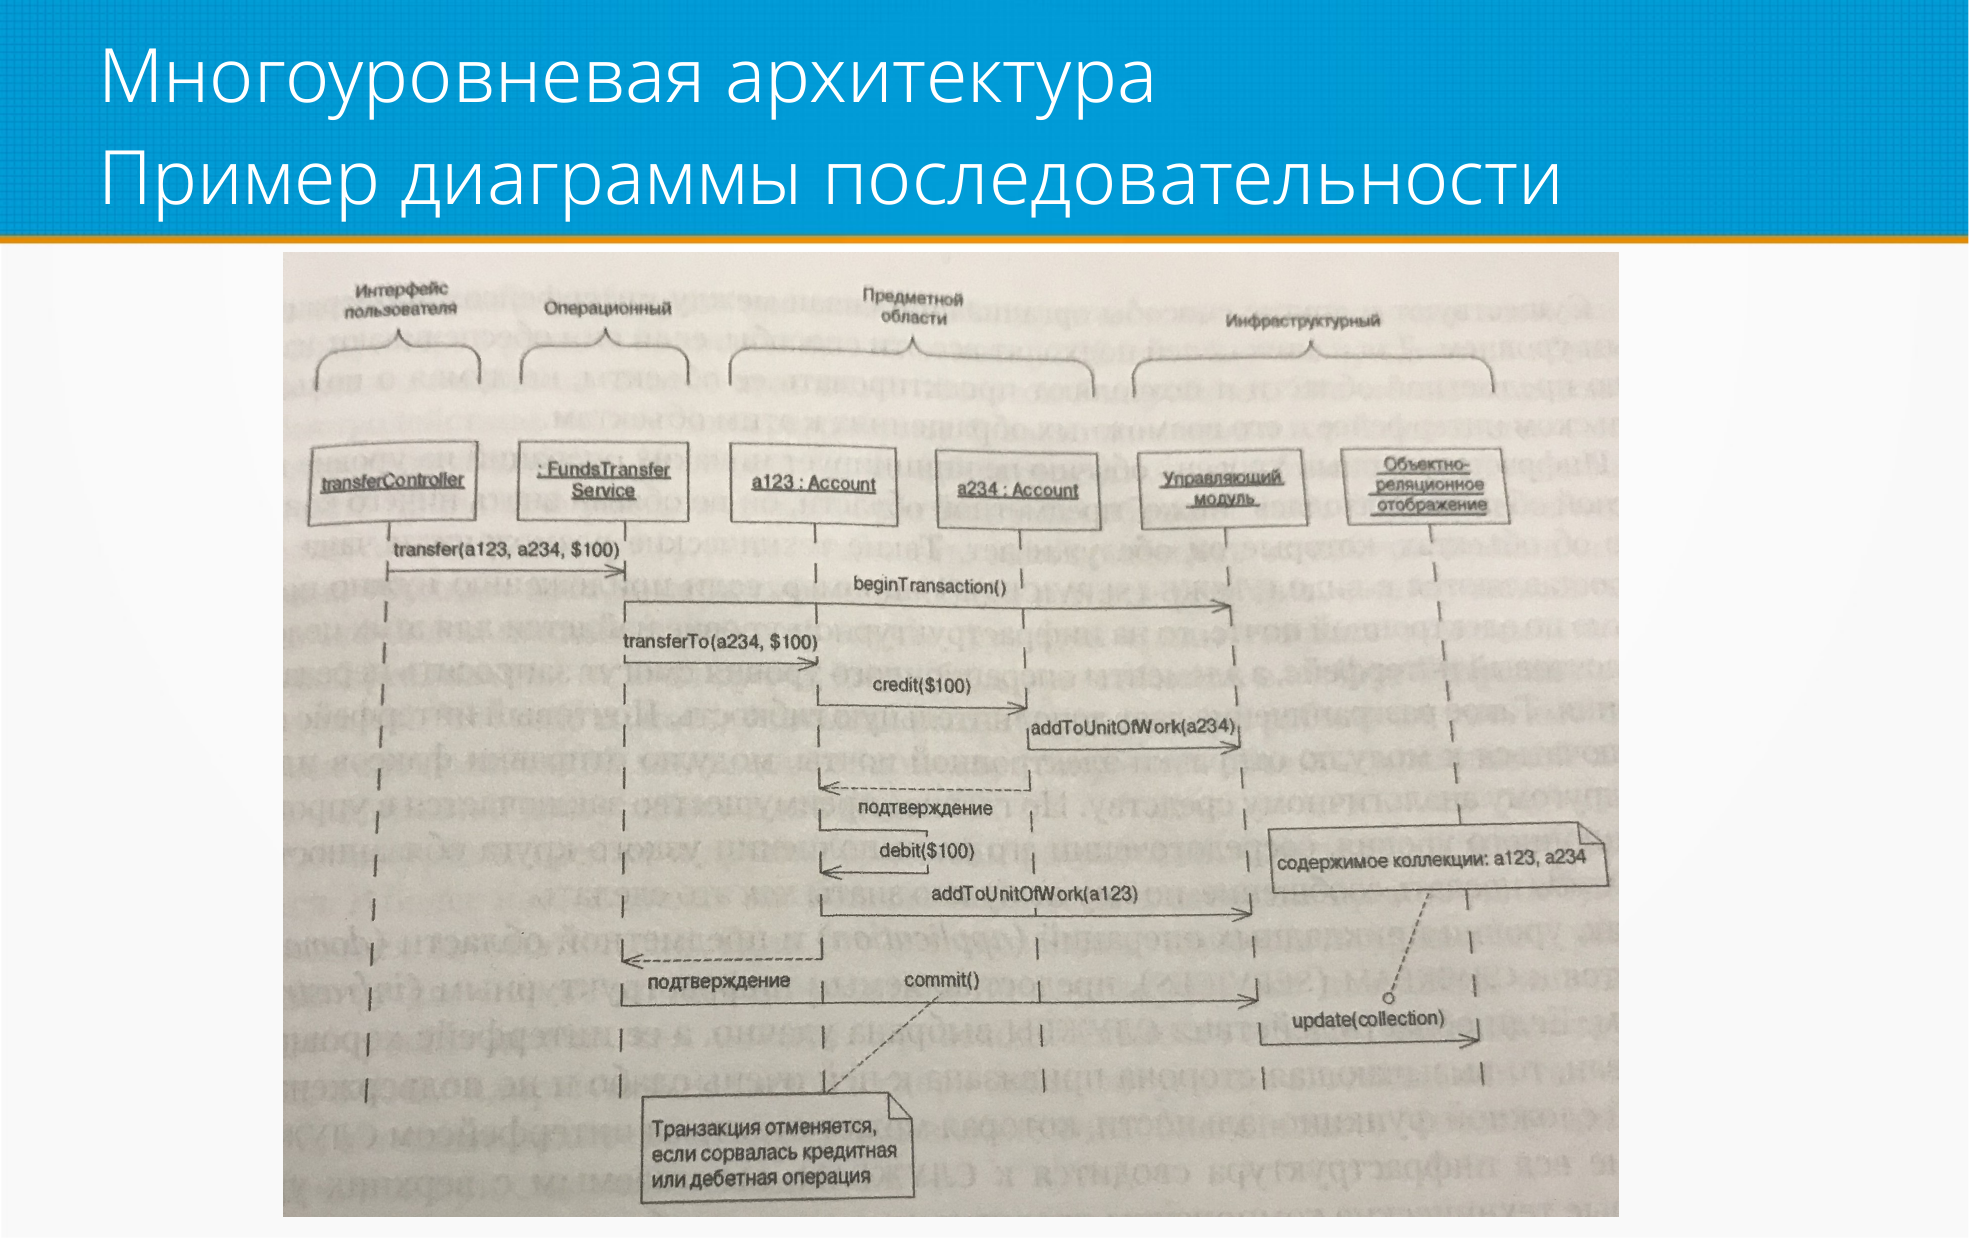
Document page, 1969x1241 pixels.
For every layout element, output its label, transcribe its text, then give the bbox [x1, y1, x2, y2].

title Многоуровневая архитектура Пример диаграммы последовательности [98, 19, 1870, 227]
picture [0, 233, 1969, 1241]
